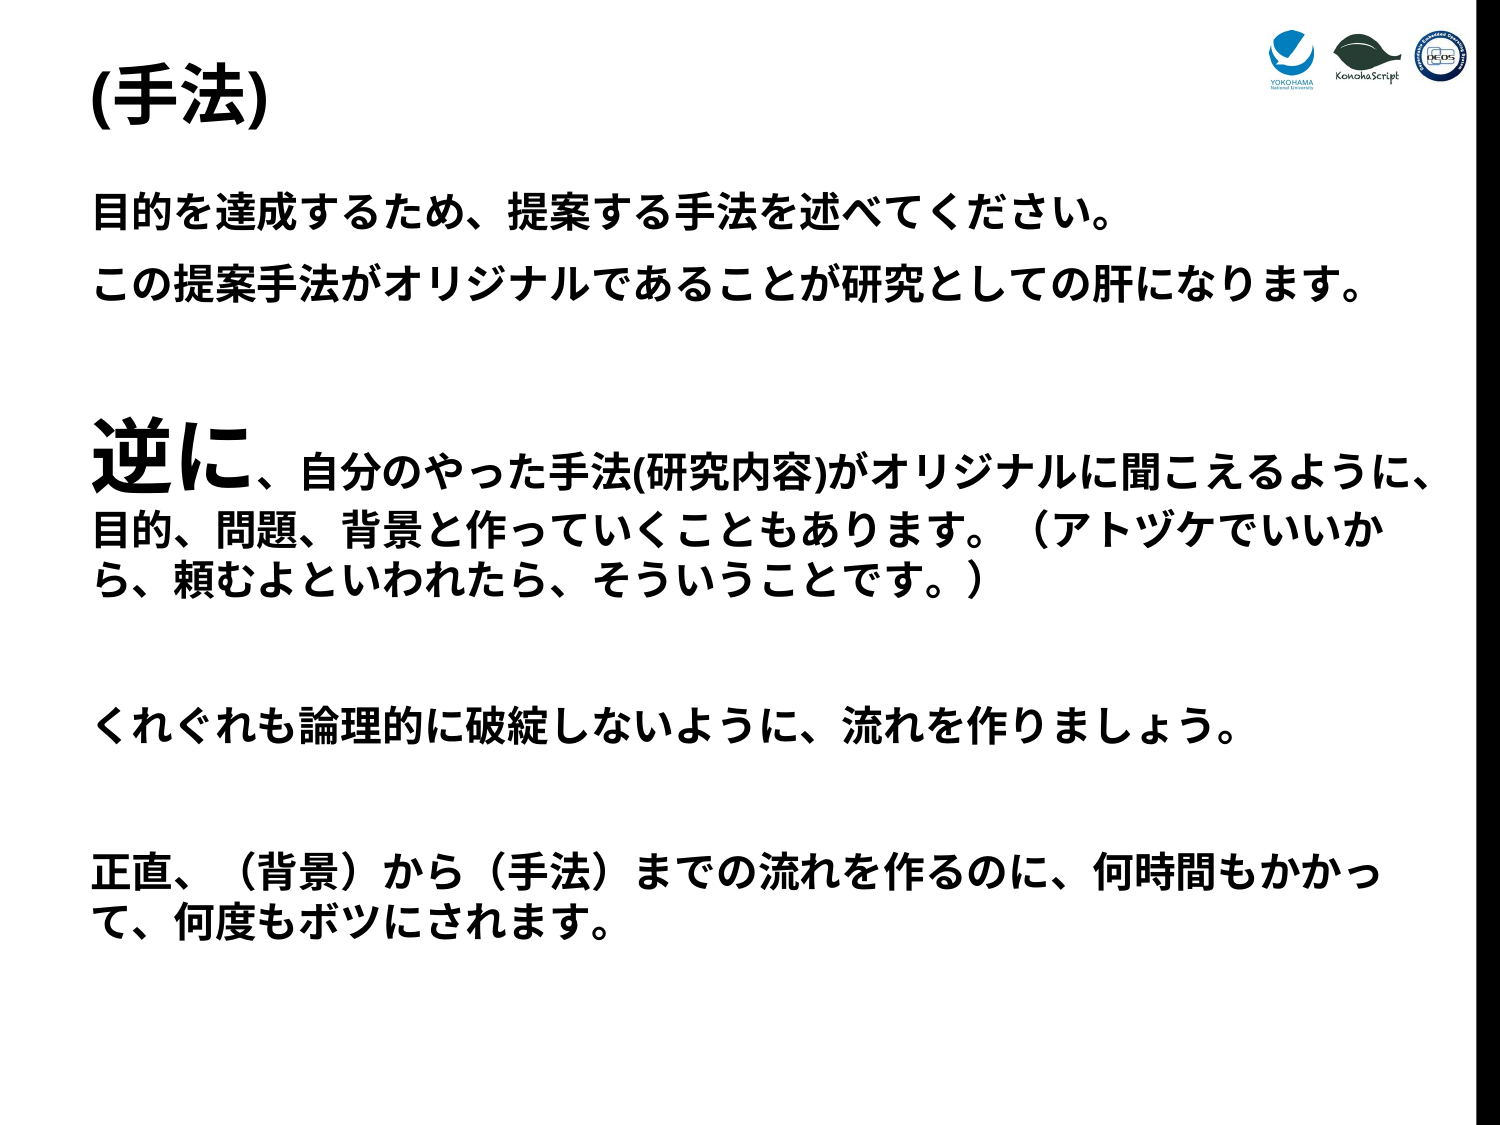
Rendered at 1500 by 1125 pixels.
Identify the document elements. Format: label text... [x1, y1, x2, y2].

list 目的を達成するため、提案する手法を述べてください。 この提案手法がオリジナルであることが研究としての肝になります。 逆に、自分のやった手法(研究内容)がオリジナルに聞こえるように、目的、問題、背景と作っていくこともあります。（アトヅケでいいから、頼むよといわれたら、そういうことです。） くれぐれも論理的に破綻しないように、流れを作りましょう。 正直、（背景）から（手法）までの流れを作るのに、何時間もかかって、何度もボツにされます。 [75, 177, 1428, 1063]
picture [1269, 30, 1314, 67]
picture [1269, 57, 1314, 90]
title (手法) [75, 35, 1220, 141]
picture [1326, 27, 1408, 88]
picture [1409, 27, 1472, 87]
